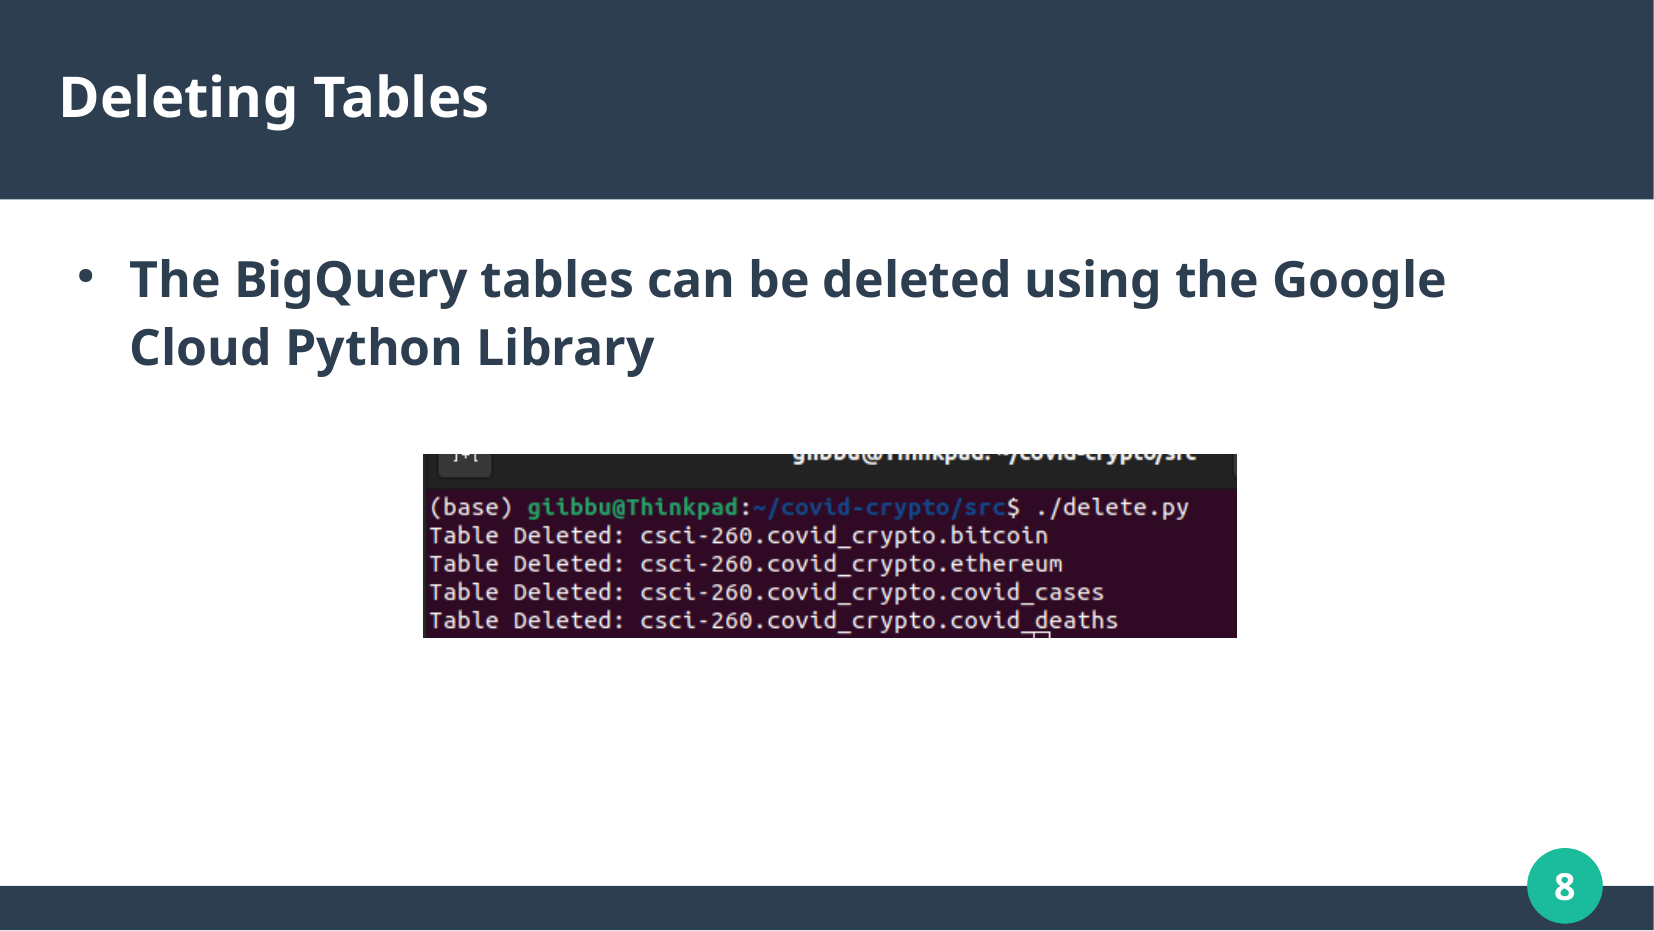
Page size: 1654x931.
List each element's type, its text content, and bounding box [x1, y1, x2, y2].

title Deleting Tables [59, 37, 1595, 155]
list The BigQuery tables can be deleted using the Google Cloud Python Library [59, 243, 1595, 413]
picture [423, 454, 1237, 638]
